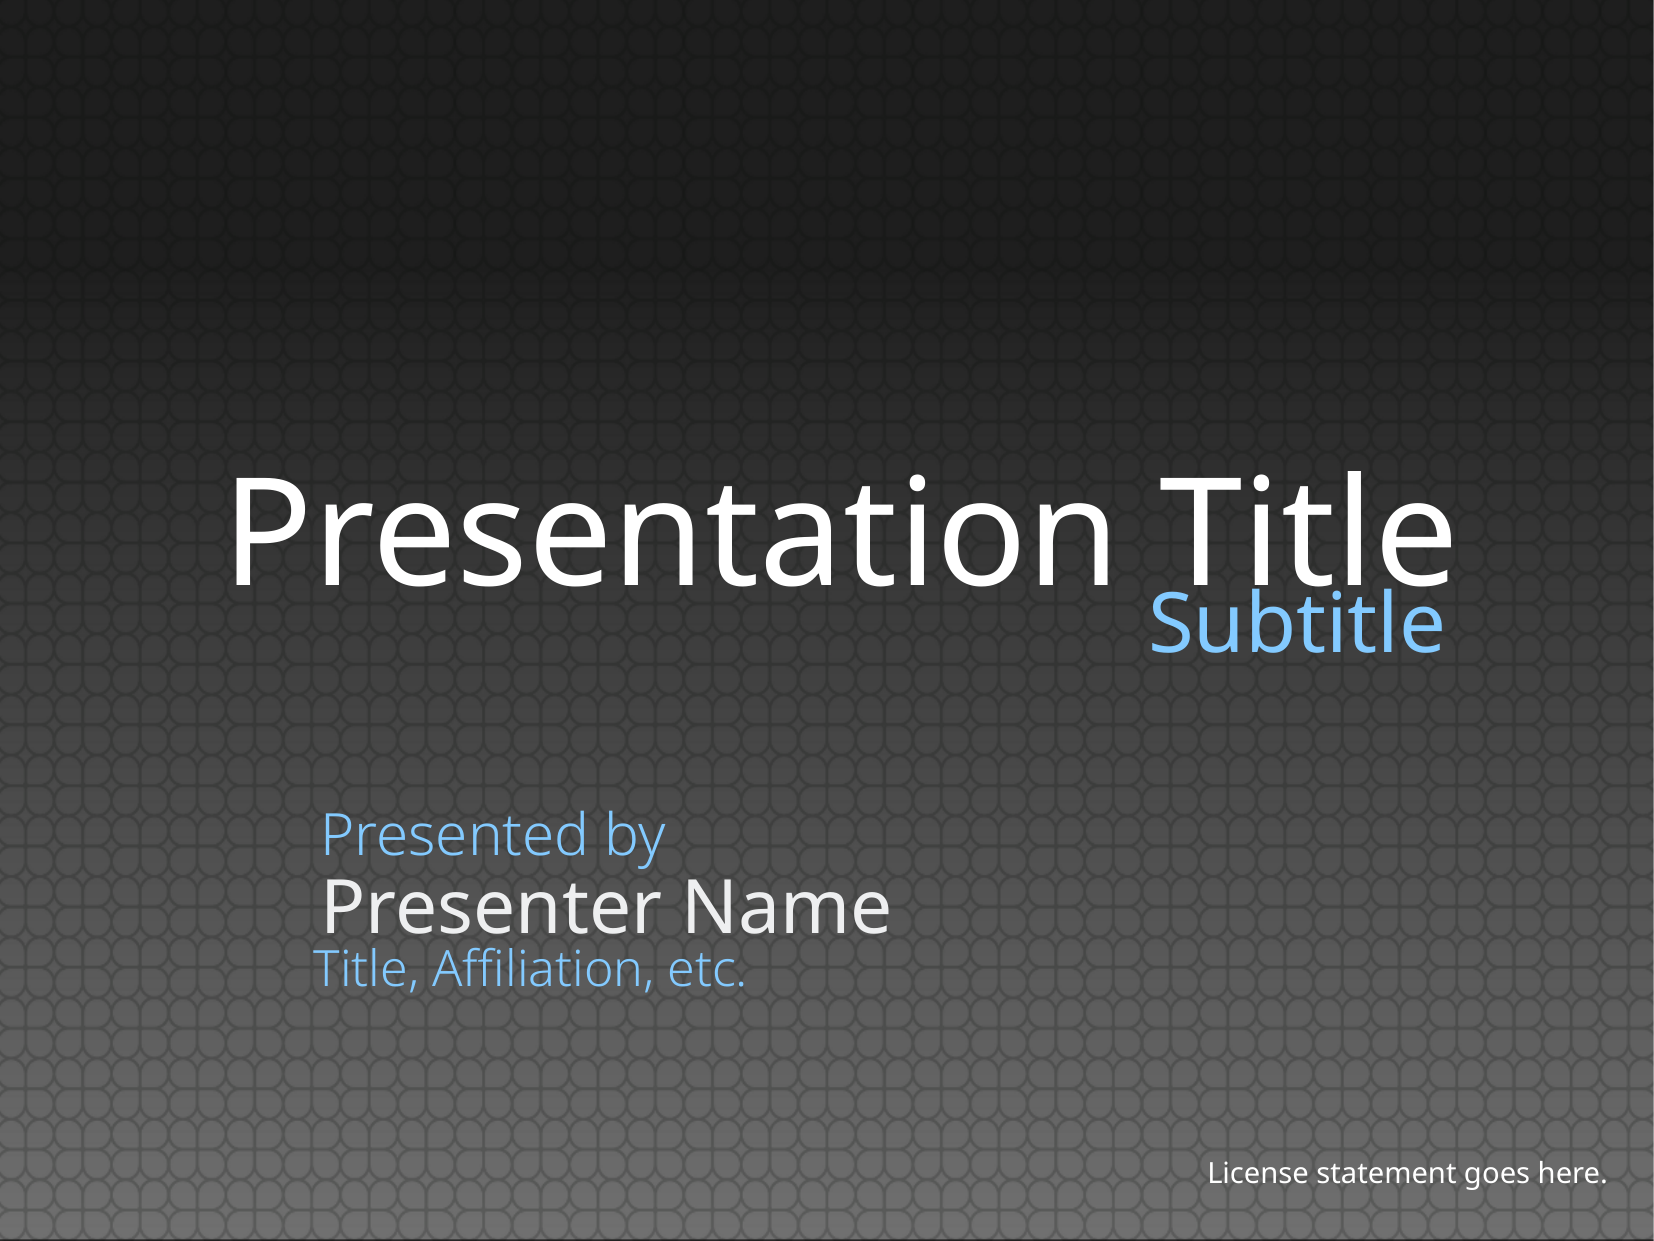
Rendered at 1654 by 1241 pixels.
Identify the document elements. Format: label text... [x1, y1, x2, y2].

picture [0, 0, 1654, 1241]
text_box Presented by [305, 785, 681, 878]
text_box License statement goes here. [1208, 1144, 1624, 1229]
text_box Presentation Title [37, 417, 1475, 608]
text_box Presenter Name [305, 846, 1057, 949]
text_box Title, Affiliation, etc. [298, 925, 782, 1007]
subtitle Subtitle [100, 608, 1447, 669]
